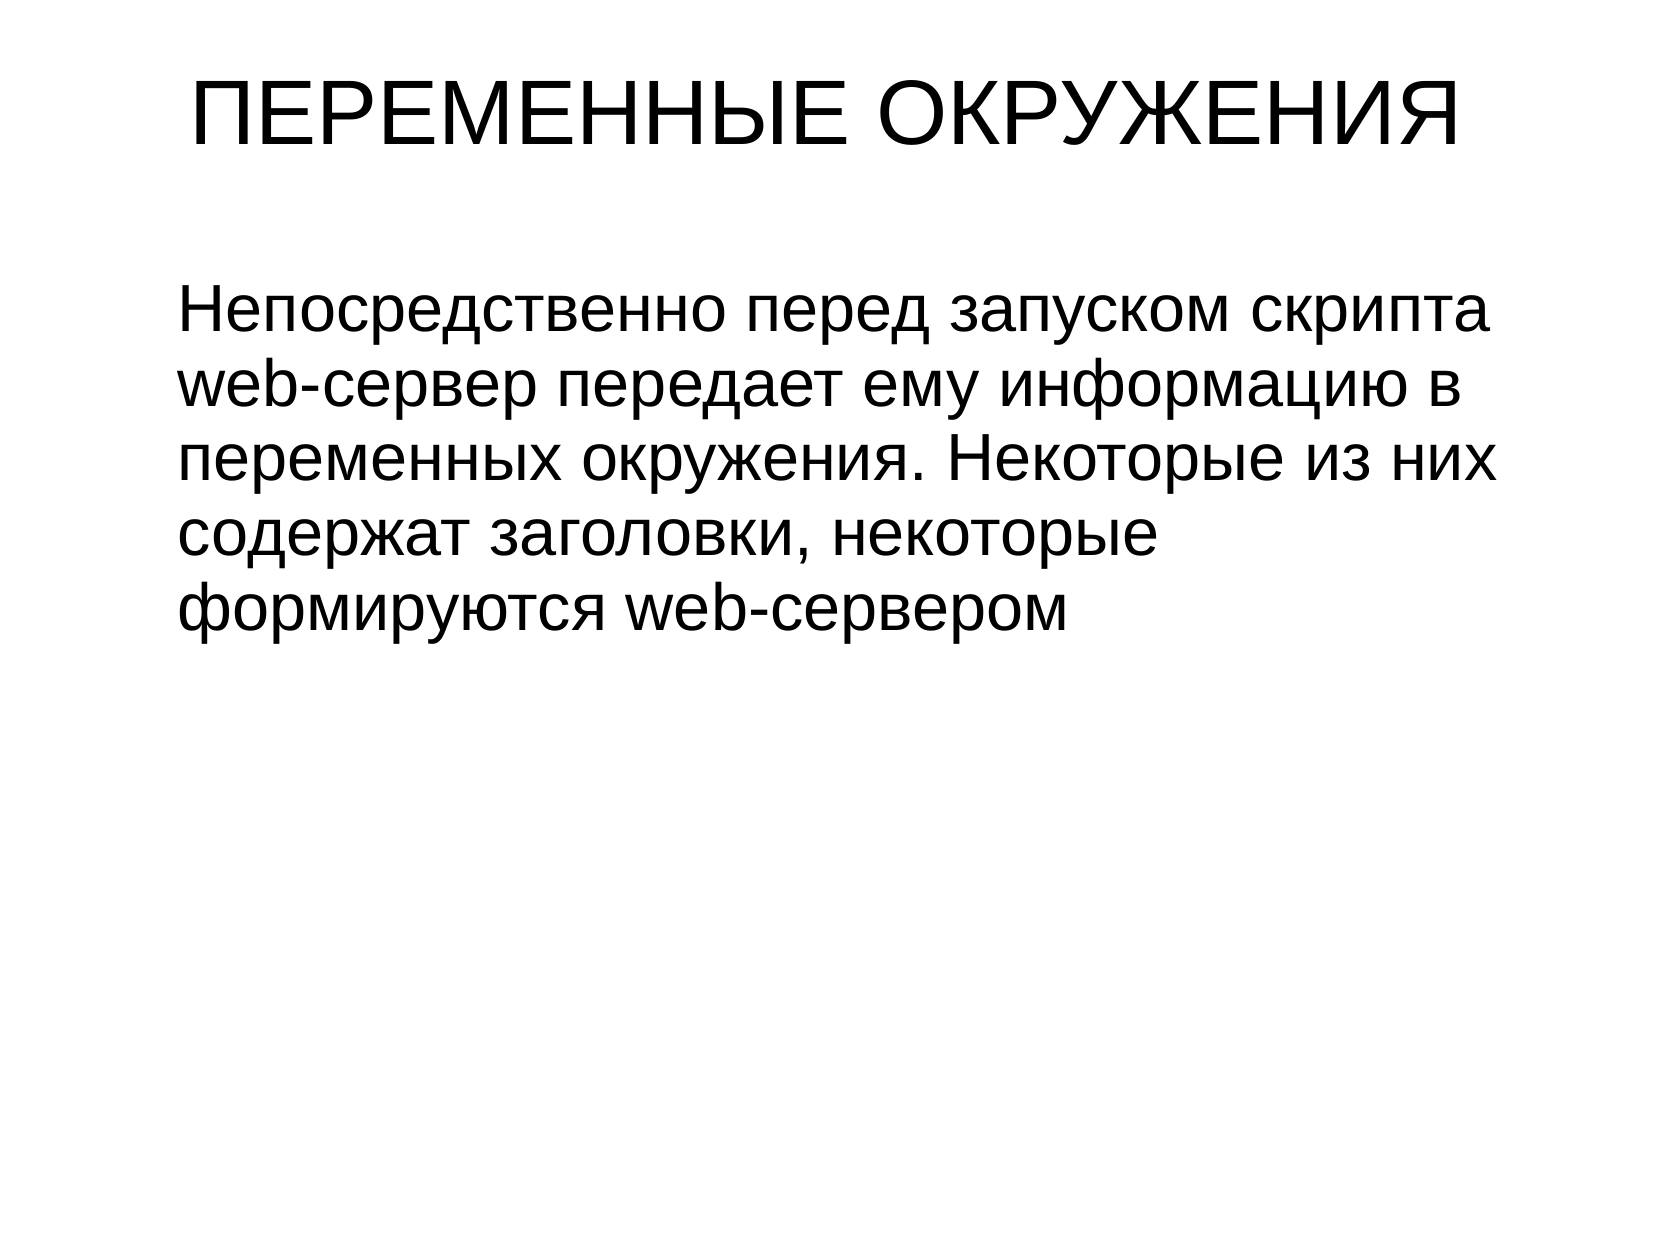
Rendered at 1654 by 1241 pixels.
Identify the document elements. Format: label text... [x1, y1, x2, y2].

title ПЕРЕМЕННЫЕ ОКРУЖЕНИЯ [82, 28, 1571, 198]
list Непосредственно перед запуском скрипта web-сервер передает ему информацию в переменных окружения. Некоторые из них содержат заголовки, некоторые формируются web-сервером [106, 270, 1596, 894]
